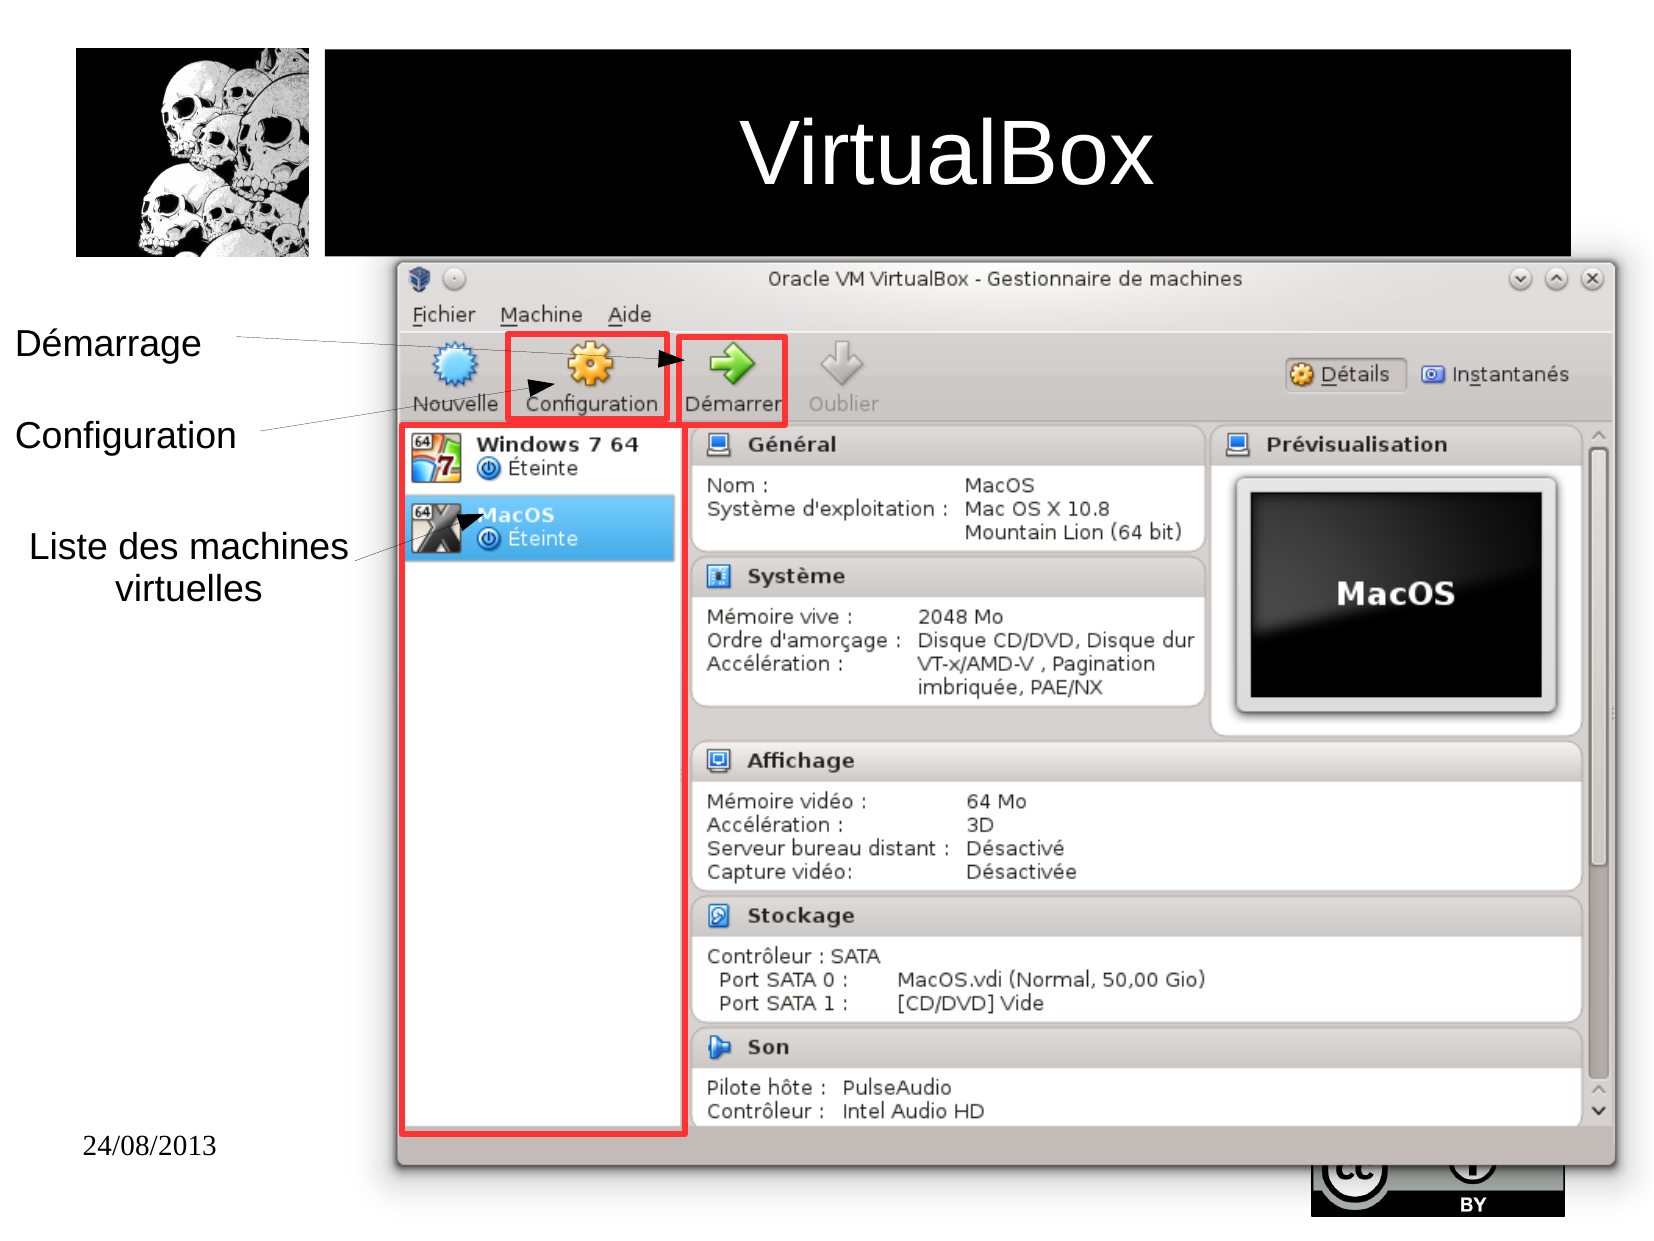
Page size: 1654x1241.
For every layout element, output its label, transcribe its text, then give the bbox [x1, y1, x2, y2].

text_box Démarrage [0, 315, 355, 373]
picture [511, 352, 664, 416]
picture [335, 200, 1654, 1228]
picture [335, 344, 505, 418]
picture [682, 340, 782, 422]
picture [405, 428, 682, 1131]
text_box Configuration [0, 407, 319, 465]
picture [670, 364, 676, 422]
text_box Liste des machines virtuelles [11, 518, 367, 617]
picture [76, 48, 309, 257]
picture [511, 337, 664, 358]
picture [335, 393, 505, 555]
title VirtualBox [324, 49, 1571, 257]
